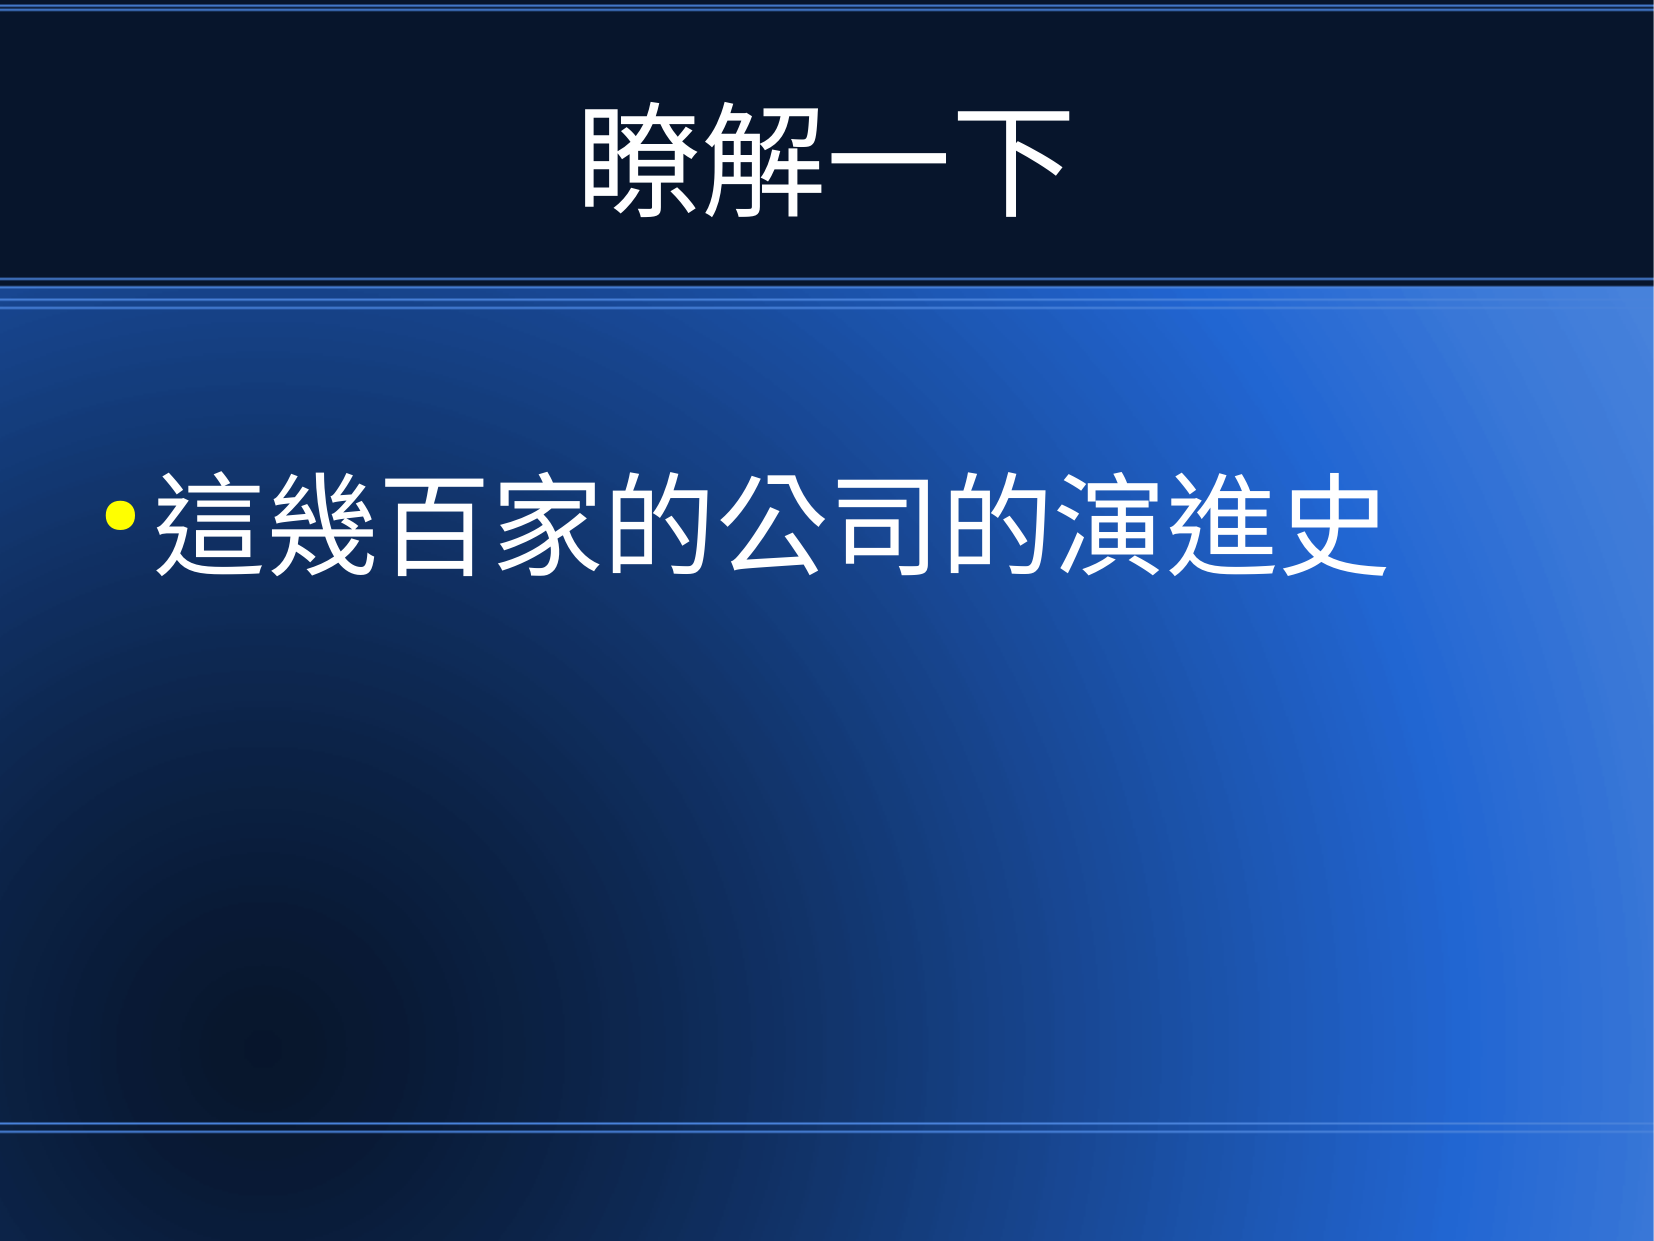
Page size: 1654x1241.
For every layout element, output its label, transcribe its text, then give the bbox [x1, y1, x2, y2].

list 這幾百家的公司的演進史 [82, 355, 1571, 1241]
title 瞭解一下 [82, 49, 1571, 257]
picture [0, 0, 1654, 1241]
